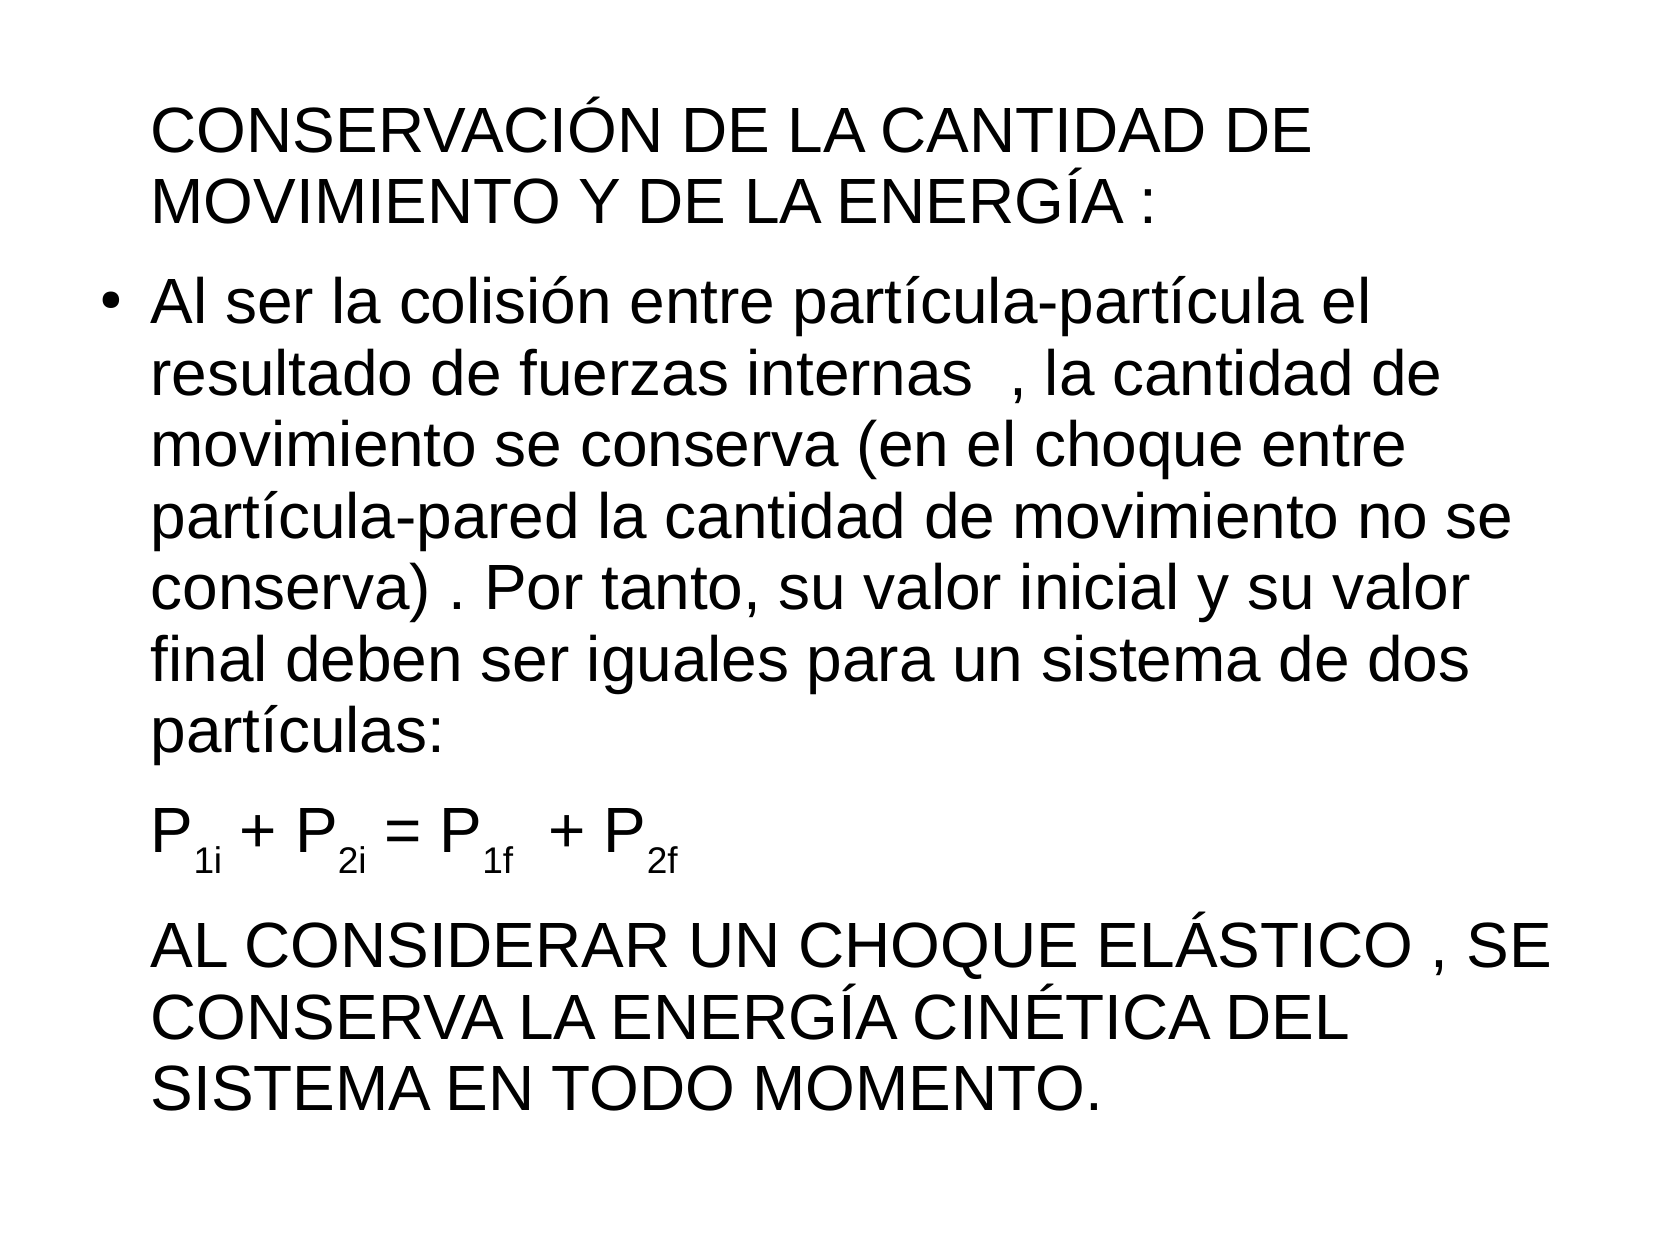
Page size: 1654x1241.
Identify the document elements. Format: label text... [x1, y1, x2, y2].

list CONSERVACIÓN DE LA CANTIDAD DE MOVIMIENTO Y DE LA ENERGÍA : Al ser la colisión entre partícula-partícula el resultado de fuerzas internas , la cantidad de movimiento se conserva (en el choque entre partícula-pared la cantidad de movimiento no se conserva) . Por tanto, su valor inicial y su valor final deben ser iguales para un sistema de dos partículas: P1i + P2i = P1f + P2f AL CONSIDERAR UN CHOQUE ELÁSTICO , SE CONSERVA LA ENERGÍA CINÉTICA DEL SISTEMA EN TODO MOMENTO. [82, 94, 1571, 1134]
